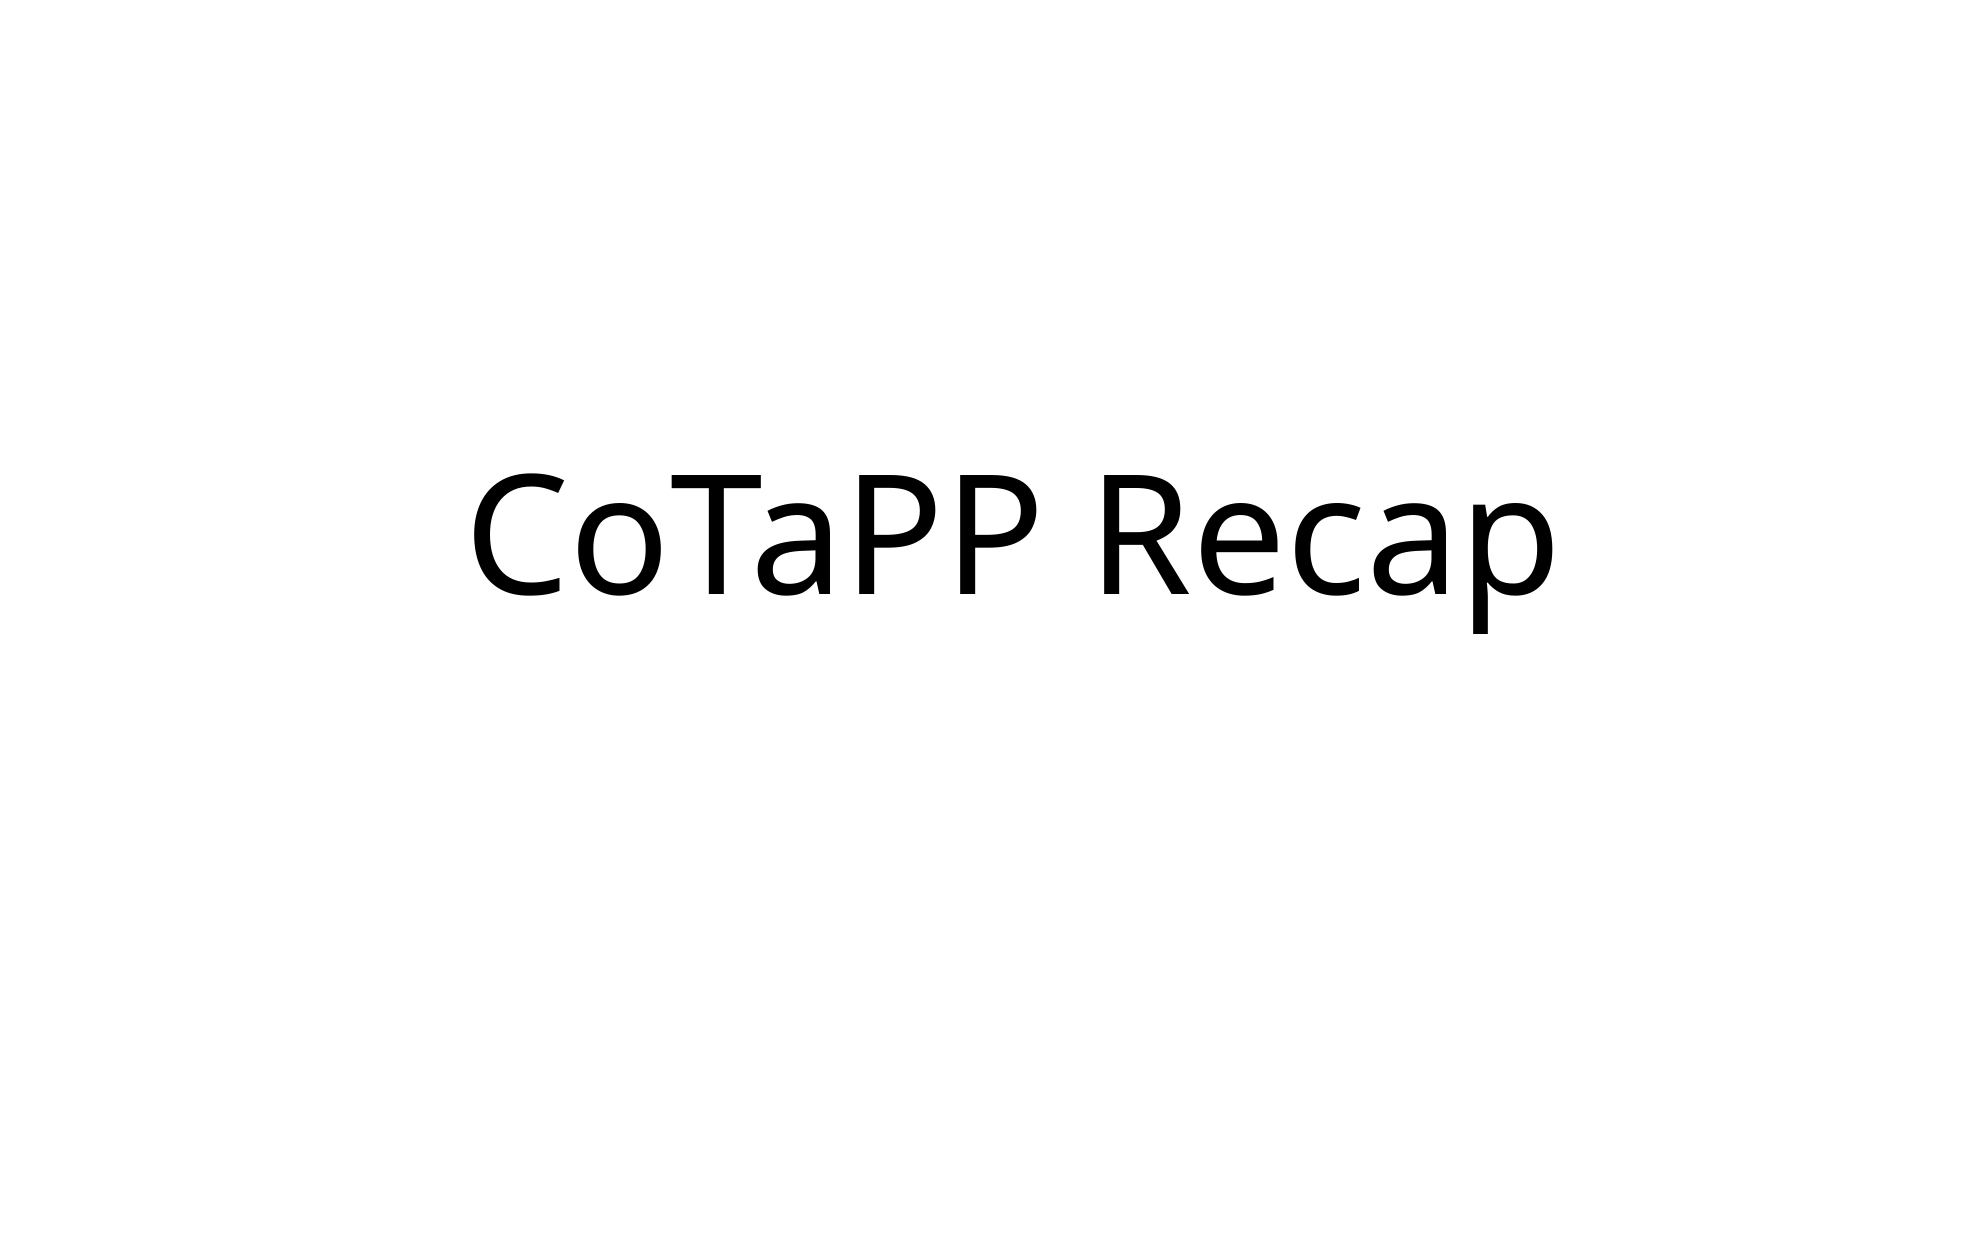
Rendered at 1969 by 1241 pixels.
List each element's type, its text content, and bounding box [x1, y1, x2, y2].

subtitle CoTaPP Recap [98, 49, 1870, 1010]
